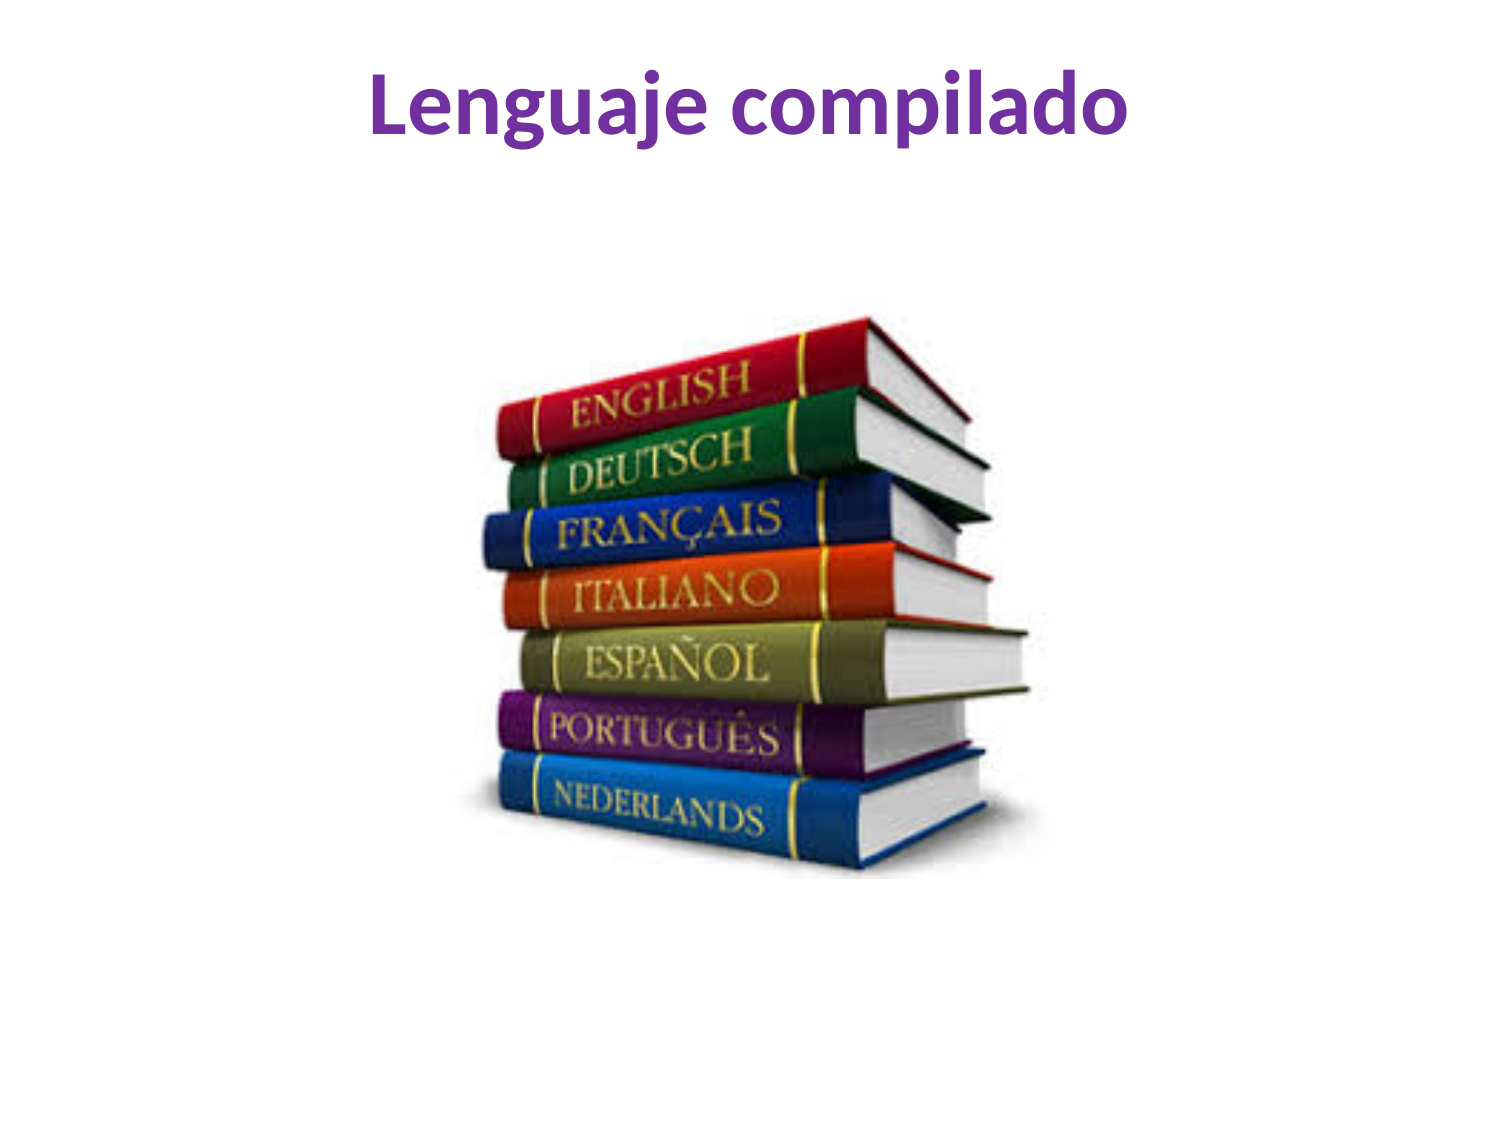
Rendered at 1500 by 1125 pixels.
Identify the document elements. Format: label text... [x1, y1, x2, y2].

picture [431, 270, 1109, 880]
title Lenguaje compilado [75, 45, 1425, 150]
